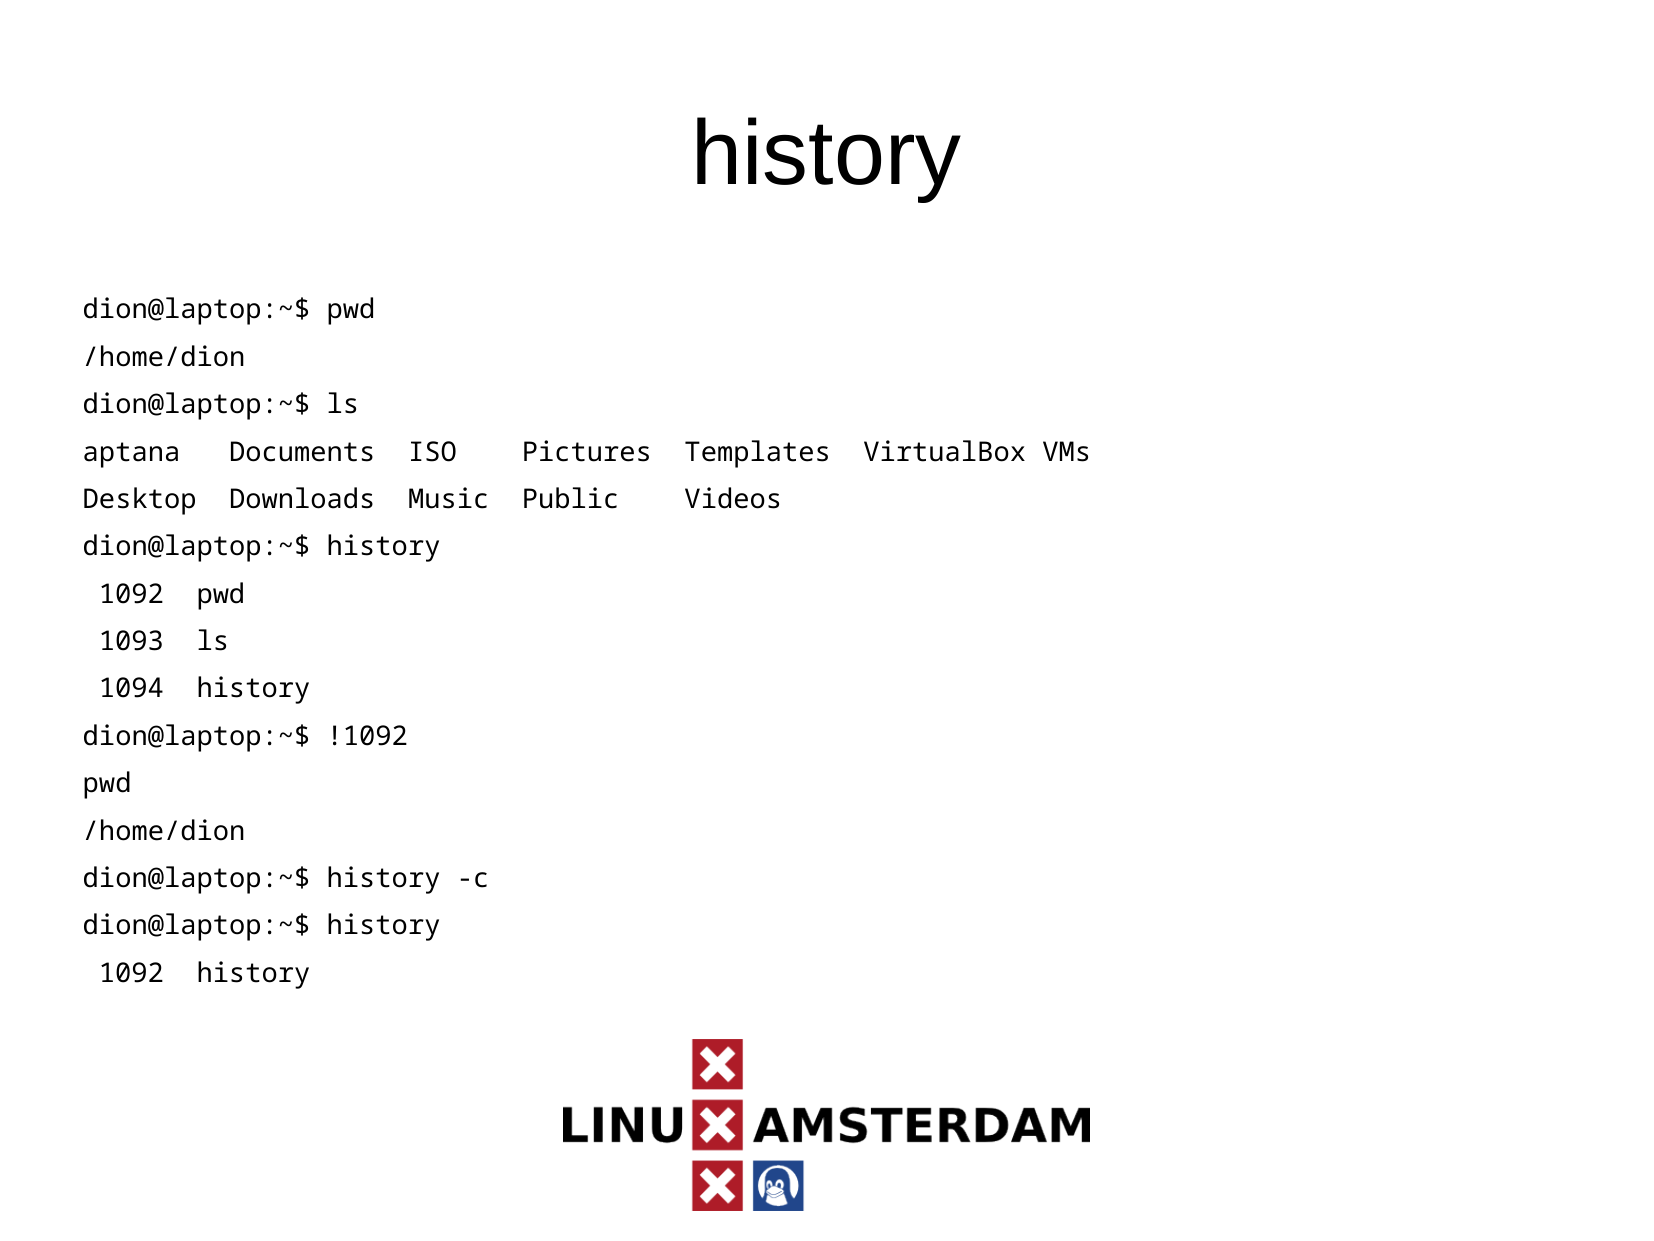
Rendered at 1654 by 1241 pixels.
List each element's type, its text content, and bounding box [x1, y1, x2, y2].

picture [563, 1039, 1090, 1211]
title history [82, 49, 1571, 257]
list dion@laptop:~$ pwd /home/dion dion@laptop:~$ ls aptana Documents ISO Pictures Templates VirtualBox VMs Desktop Downloads Music Public Videos dion@laptop:~$ history 1092 pwd 1093 ls 1094 history dion@laptop:~$ !1092 pwd /home/dion dion@laptop:~$ history -c dion@laptop:~$ history 1092 history [82, 290, 1571, 1010]
